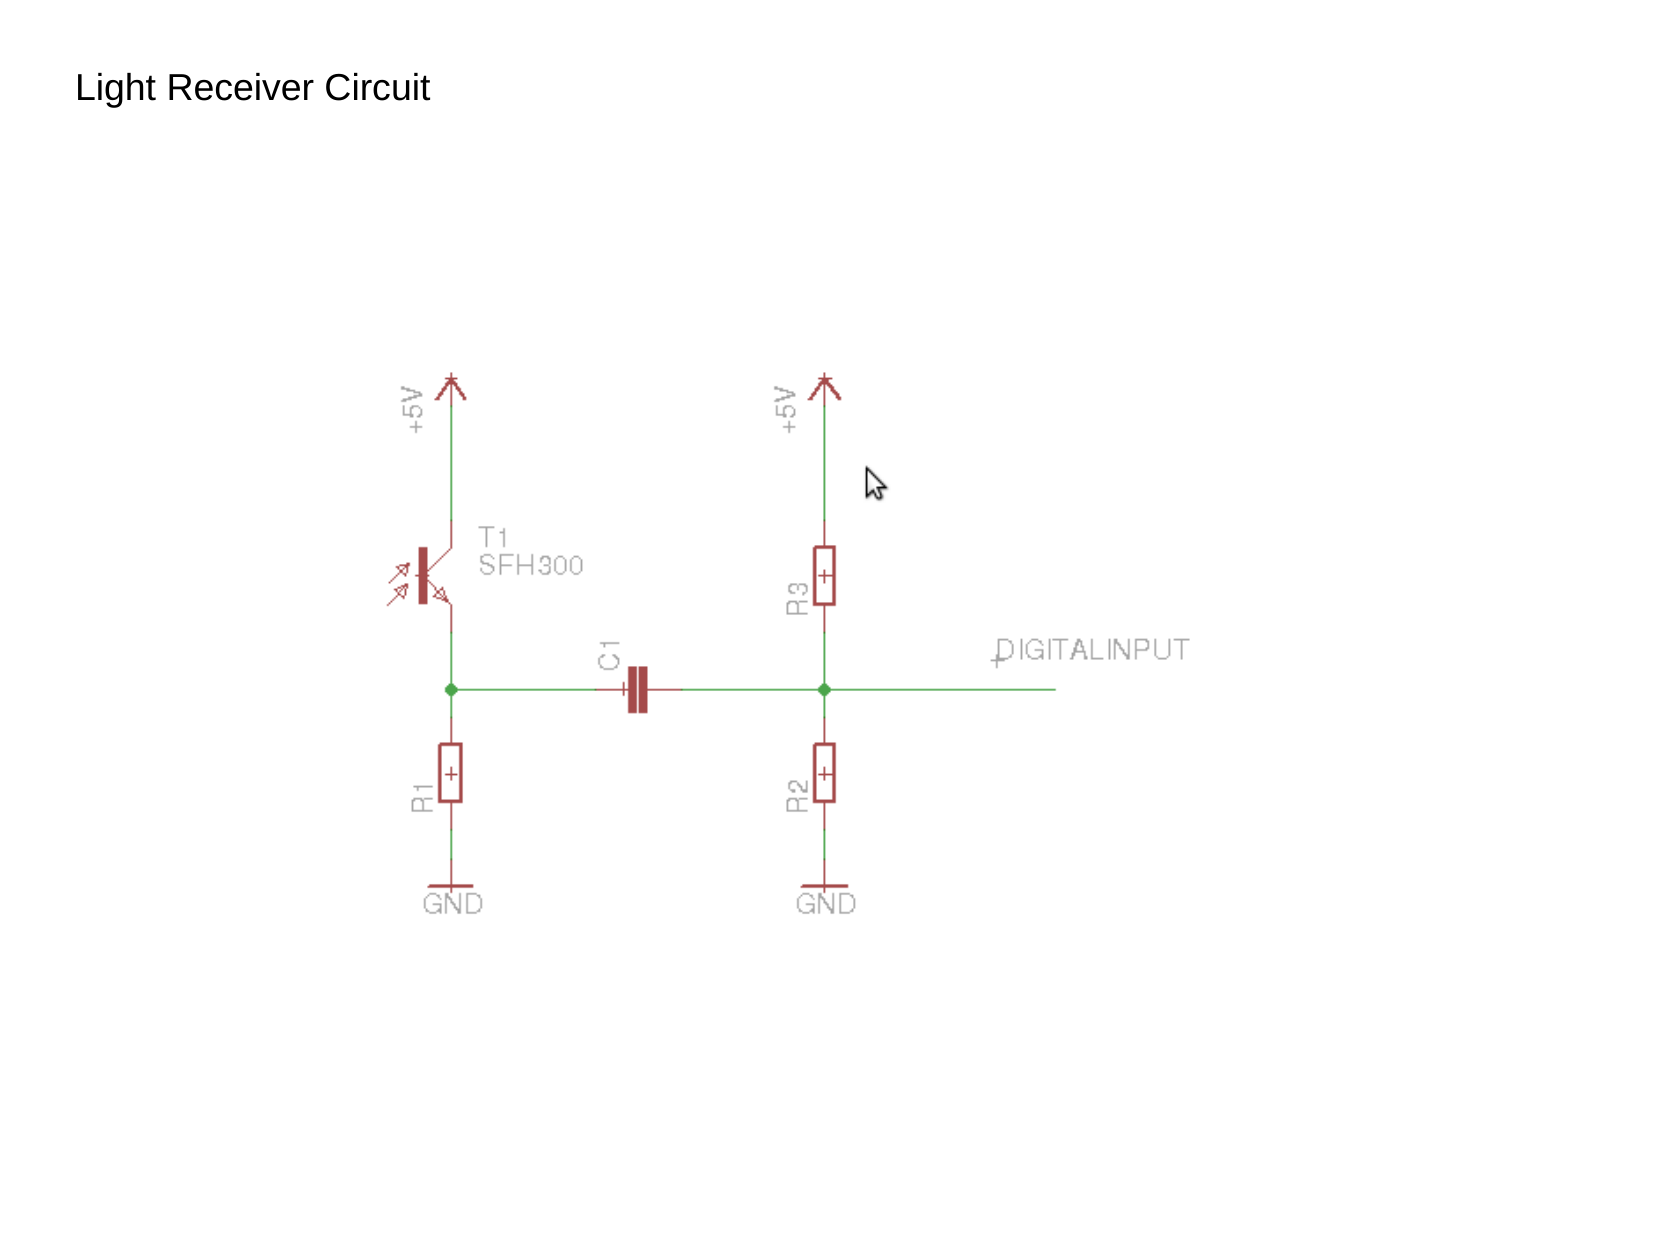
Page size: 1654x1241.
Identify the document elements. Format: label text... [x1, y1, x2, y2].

picture [280, 295, 1241, 1004]
text_box Light Receiver Circuit [60, 59, 446, 116]
